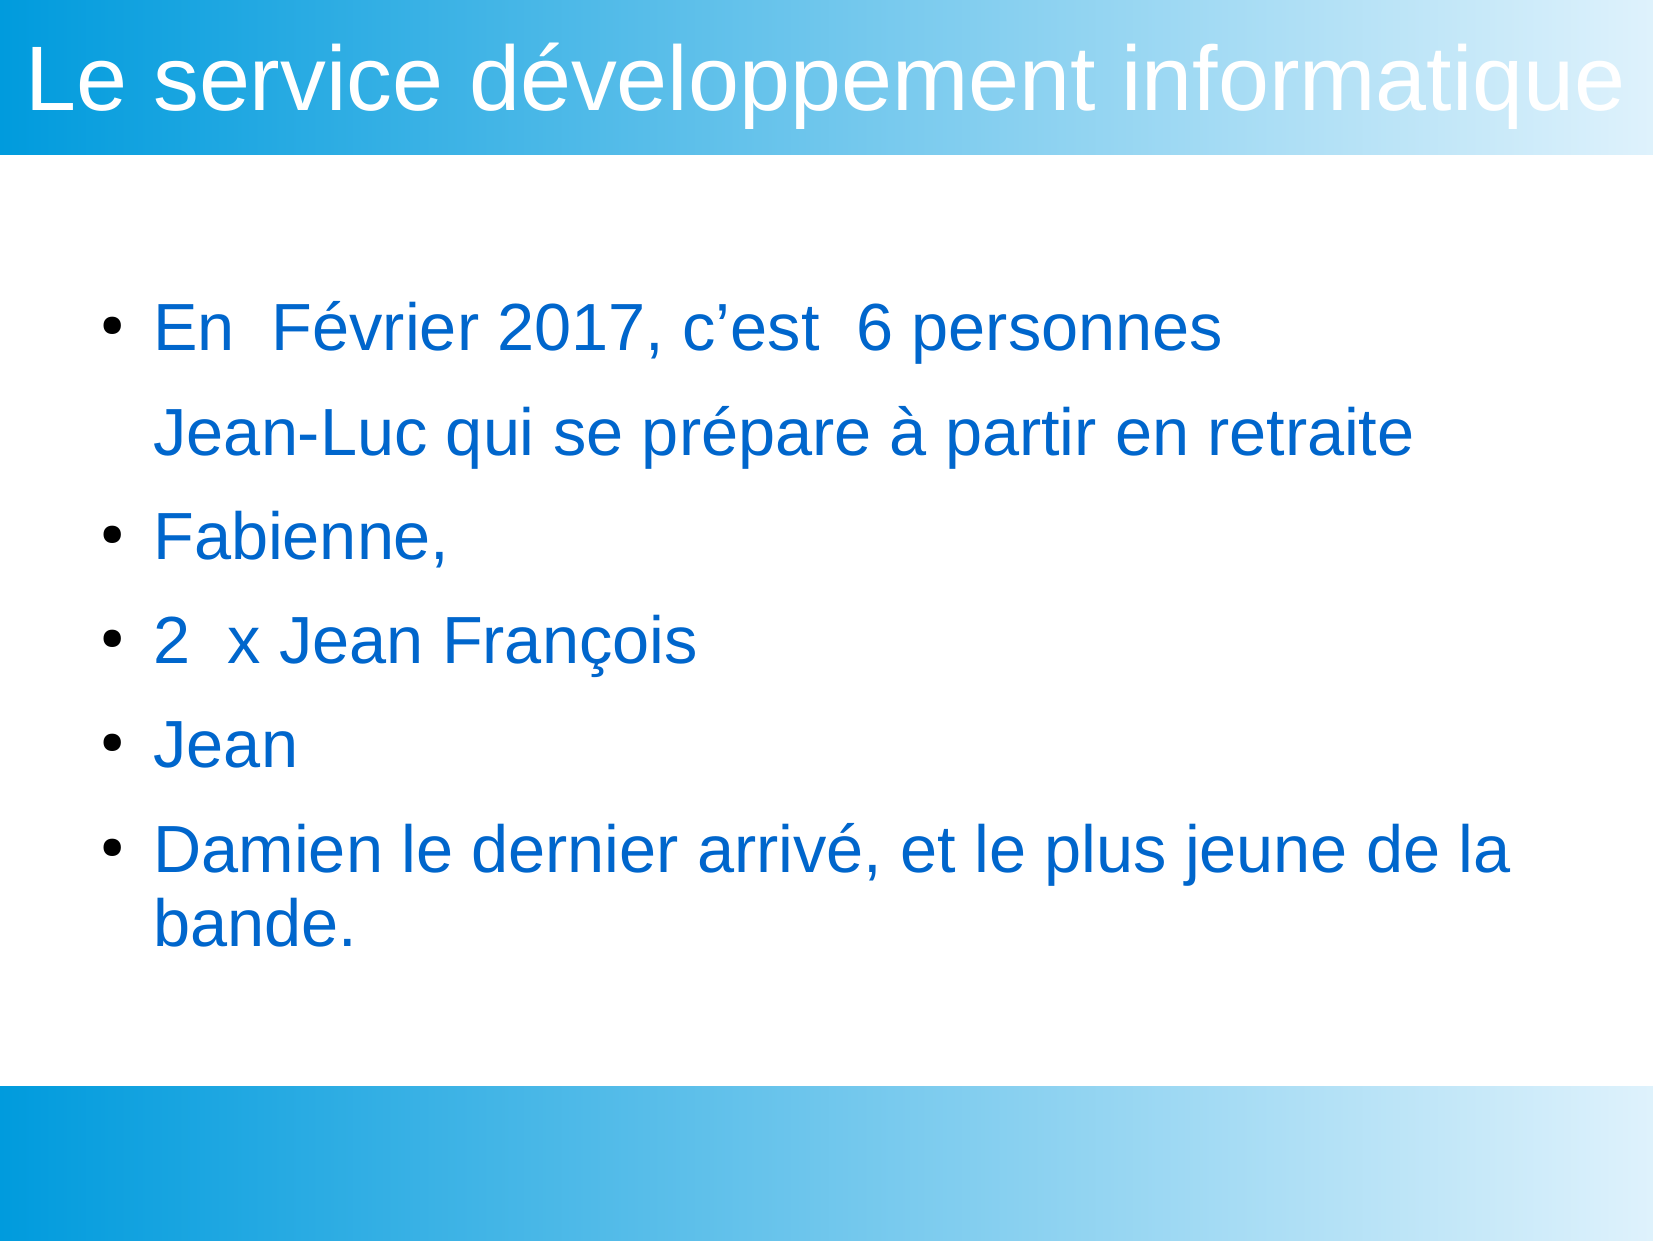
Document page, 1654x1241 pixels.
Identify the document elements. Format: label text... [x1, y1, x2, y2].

list En Février 2017, c’est 6 personnes Jean-Luc qui se prépare à partir en retraite Fabienne, 2 x Jean François Jean Damien le dernier arrivé, et le plus jeune de la bande. [82, 290, 1571, 1010]
title Le service développement informatique [0, 0, 1654, 182]
